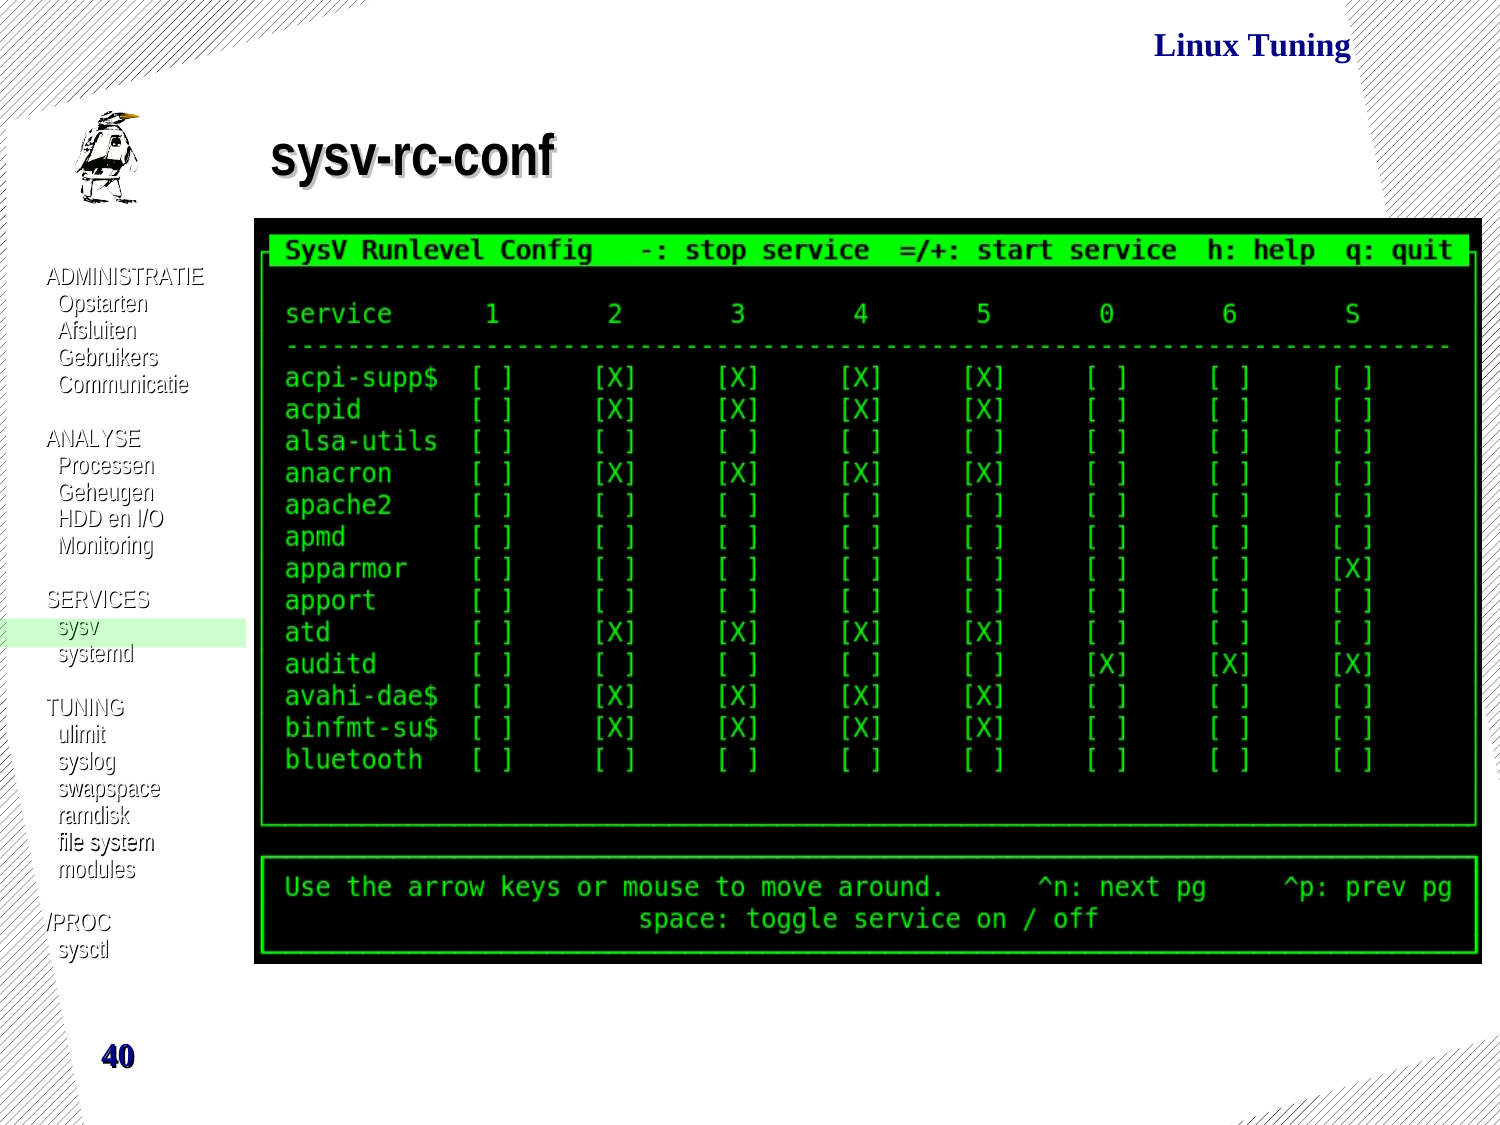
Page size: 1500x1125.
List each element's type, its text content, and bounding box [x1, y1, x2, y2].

text_box [0, 618, 247, 648]
picture [254, 218, 1482, 965]
title sysv-rc-conf [270, 41, 1500, 250]
picture [57, 105, 143, 206]
